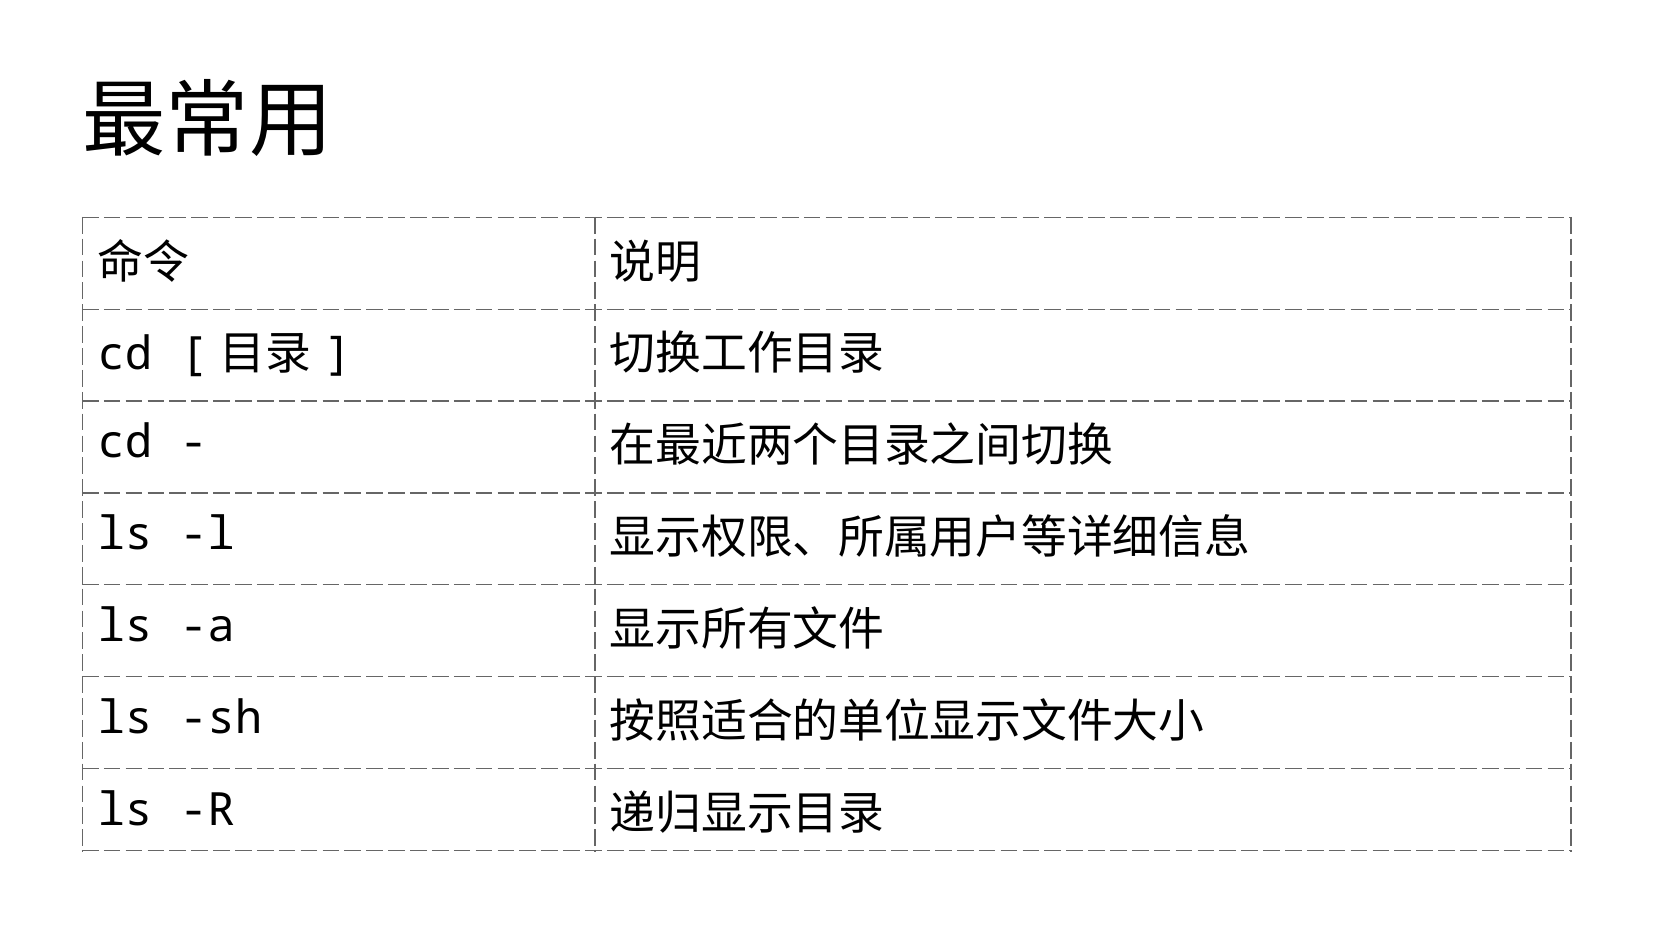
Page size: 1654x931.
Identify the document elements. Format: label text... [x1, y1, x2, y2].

table_cell ls -R [83, 769, 595, 851]
table_cell 按照适合的单位显示文件大小 [595, 676, 1571, 769]
title 最常用 [82, 37, 1571, 189]
table_header 说明 [595, 218, 1571, 309]
table_cell cd [目录] [83, 309, 595, 401]
table_cell cd - [83, 401, 595, 493]
table_cell 在最近两个目录之间切换 [595, 401, 1571, 493]
table_cell ls -l [83, 493, 595, 585]
table_cell 切换工作目录 [595, 309, 1571, 401]
table_header 命令 [83, 218, 595, 309]
table_cell 递归显示目录 [595, 769, 1571, 851]
table_cell 显示权限、所属用户等详细信息 [595, 493, 1571, 585]
table_cell 显示所有文件 [595, 585, 1571, 676]
table_cell ls -a [83, 585, 595, 676]
table_cell ls -sh [83, 676, 595, 769]
